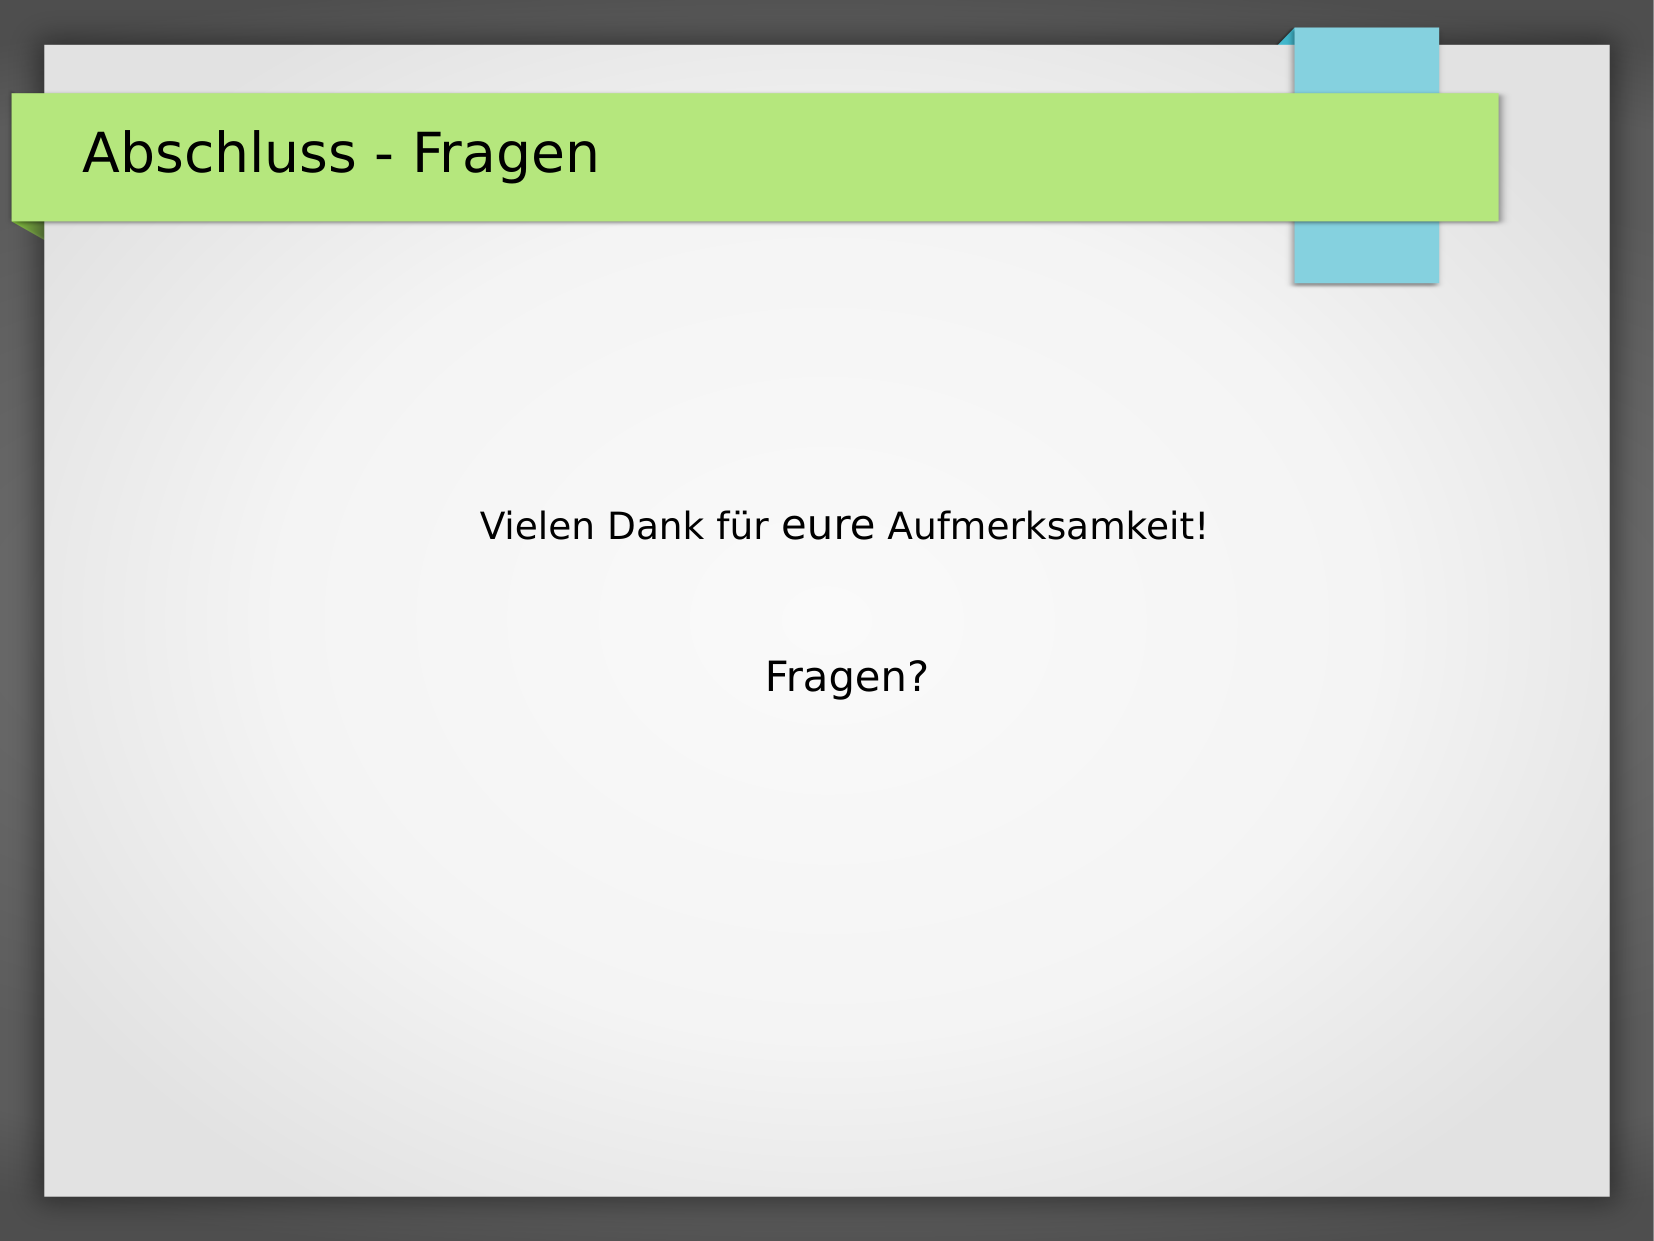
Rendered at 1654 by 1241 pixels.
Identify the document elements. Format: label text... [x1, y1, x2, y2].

text_box Vielen Dank für eure Aufmerksamkeit! [465, 493, 1225, 557]
title Abschluss - Fragen [82, 94, 1264, 213]
picture [0, 0, 1654, 1241]
text_box Fragen? [750, 645, 945, 709]
